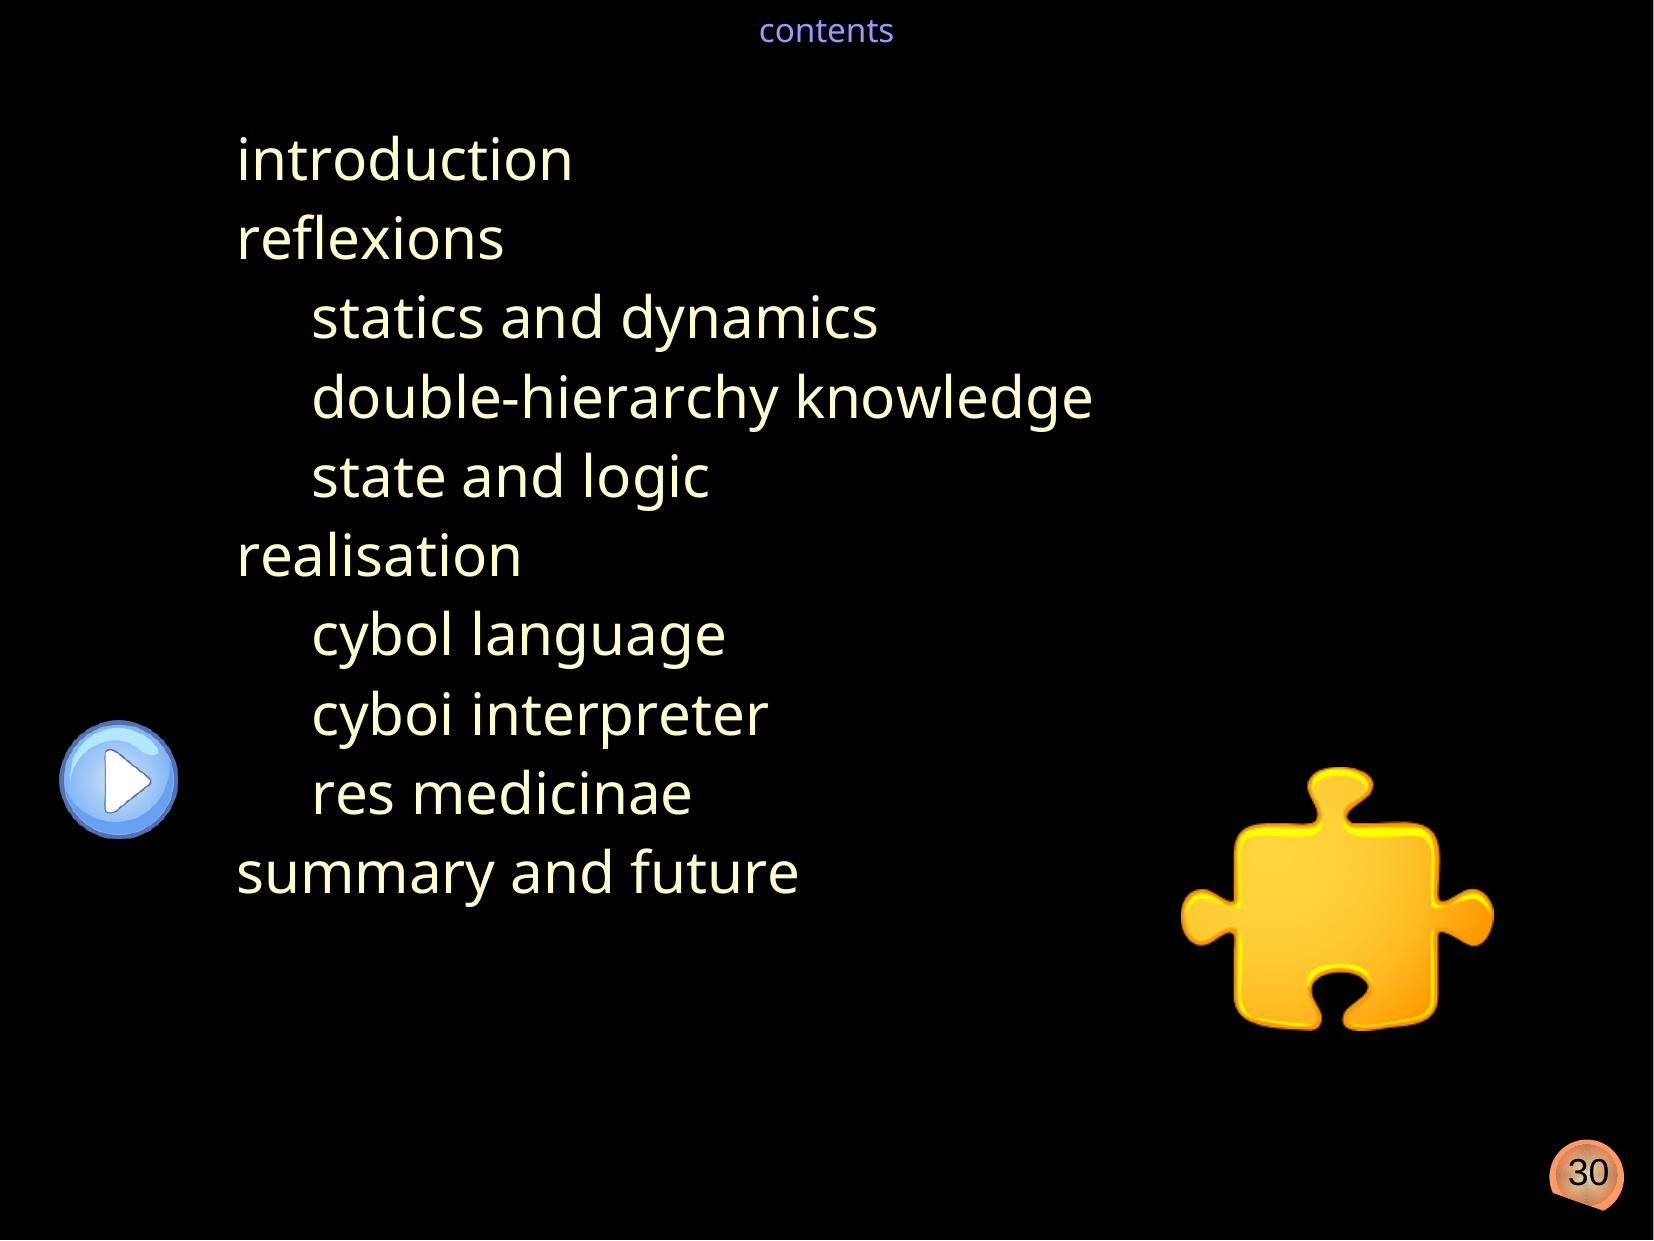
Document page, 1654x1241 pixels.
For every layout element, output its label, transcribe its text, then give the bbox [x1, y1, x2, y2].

text_box cybop (cybernetics oriented programming) [1558, 1147, 1615, 1204]
text_box cyboi interpreter [1563, 1151, 1611, 1199]
picture [59, 720, 178, 839]
text_box contents [0, 0, 1654, 60]
text_box introduction reflexions statics and dynamics double-hierarchy knowledge state and logic realisation cybol language cyboi interpreter res medicinae summary and future [236, 118, 1536, 1182]
picture [1181, 767, 1494, 1031]
